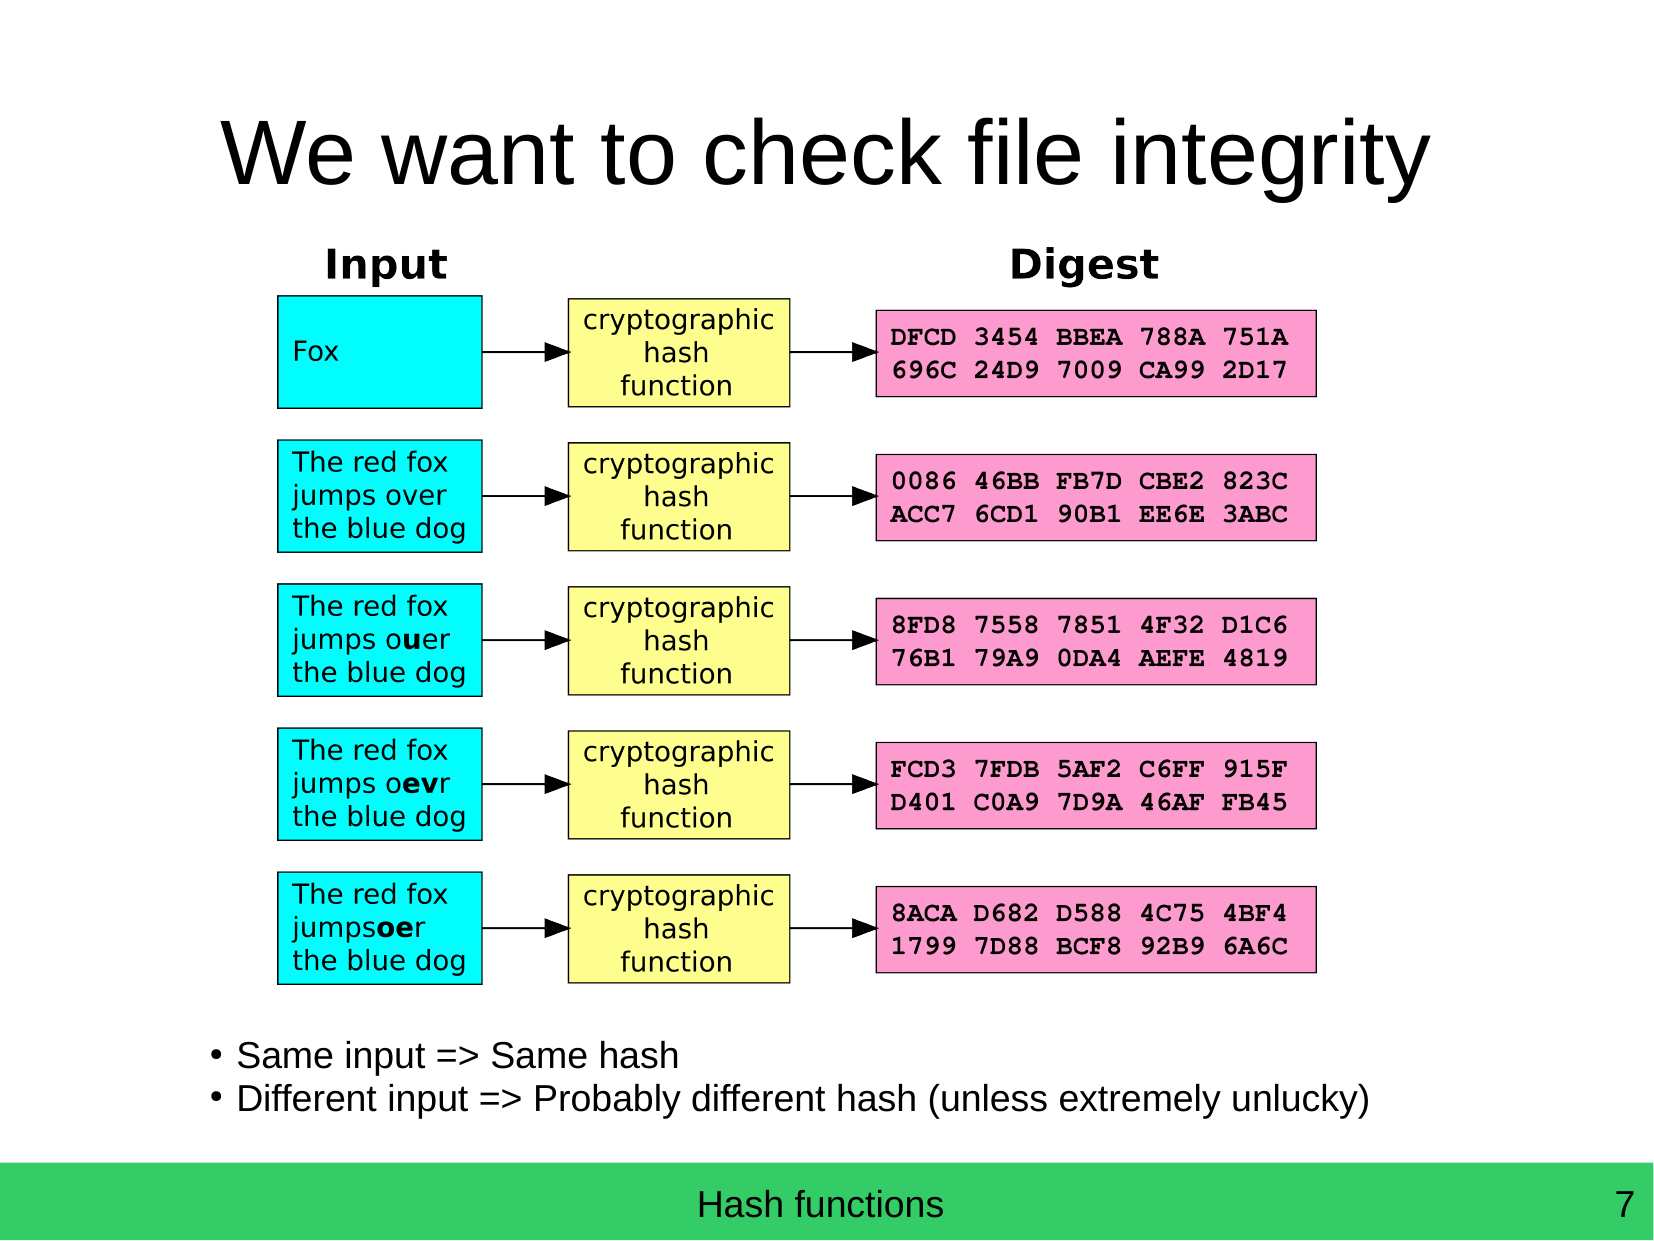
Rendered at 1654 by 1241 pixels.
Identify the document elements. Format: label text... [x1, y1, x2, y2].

title We want to check file integrity [82, 56, 1571, 250]
picture [277, 247, 1317, 985]
text_box Same input => Same hash Different input => Probably different hash (unless extremely unlucky) [194, 1027, 1390, 1127]
